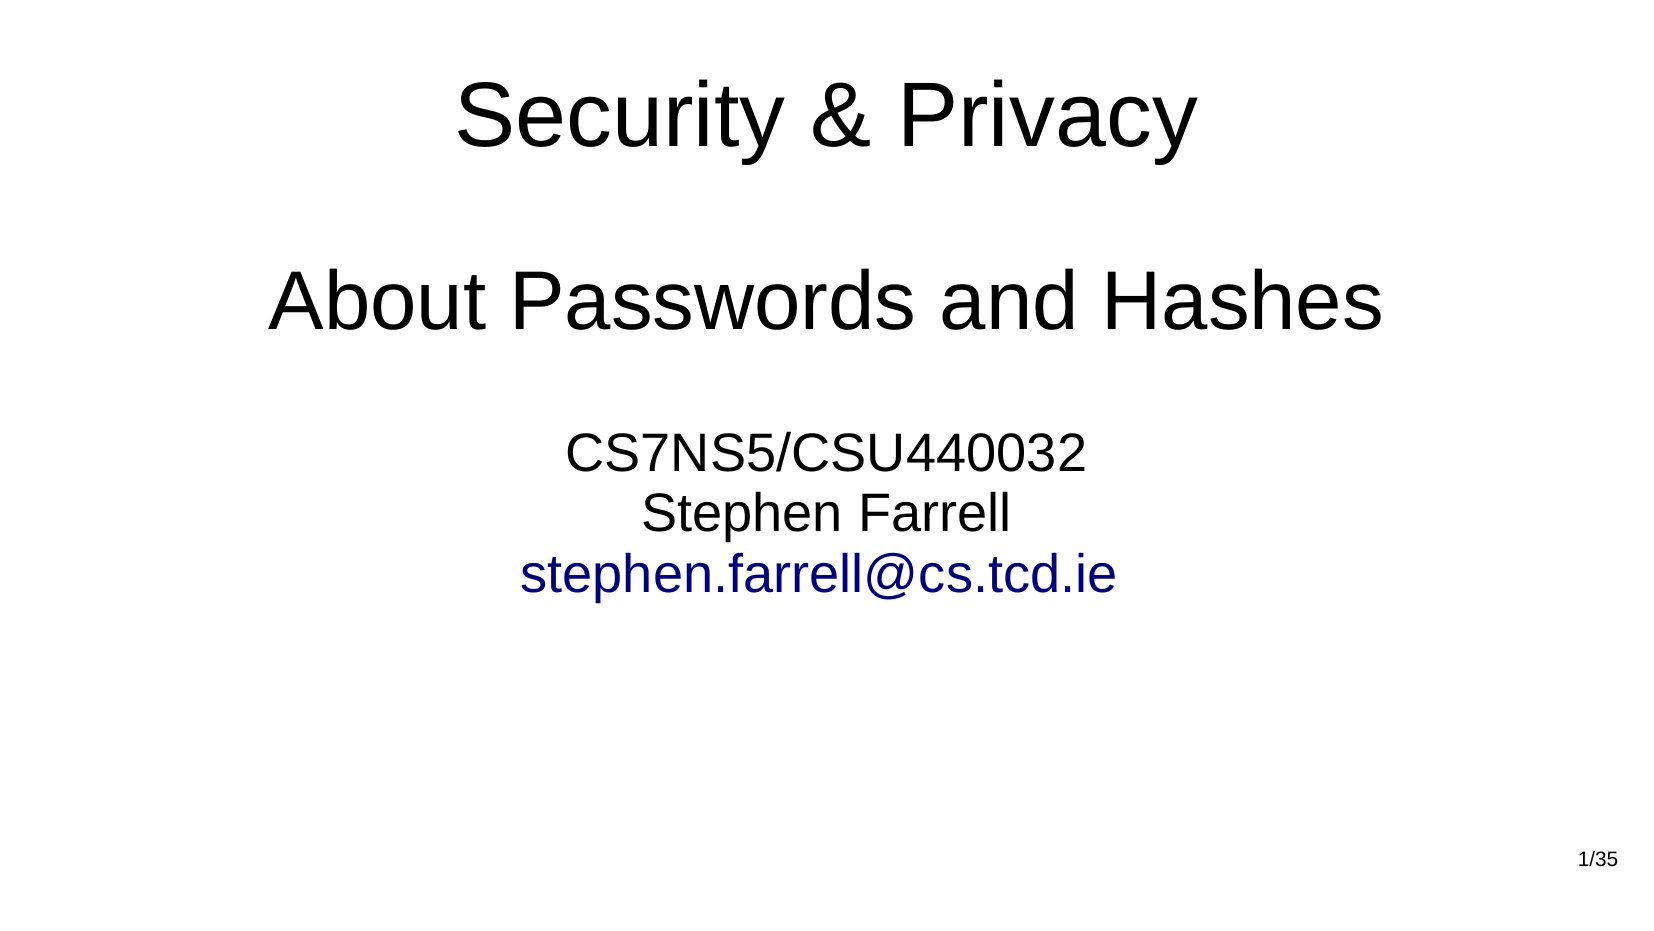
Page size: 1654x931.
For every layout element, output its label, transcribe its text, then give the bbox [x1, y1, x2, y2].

subtitle About Passwords and Hashes CS7NS5/CSU440032 Stephen Farrell stephen.farrell@cs.tcd.ie [82, 217, 1571, 758]
title Security & Privacy [82, 37, 1571, 193]
